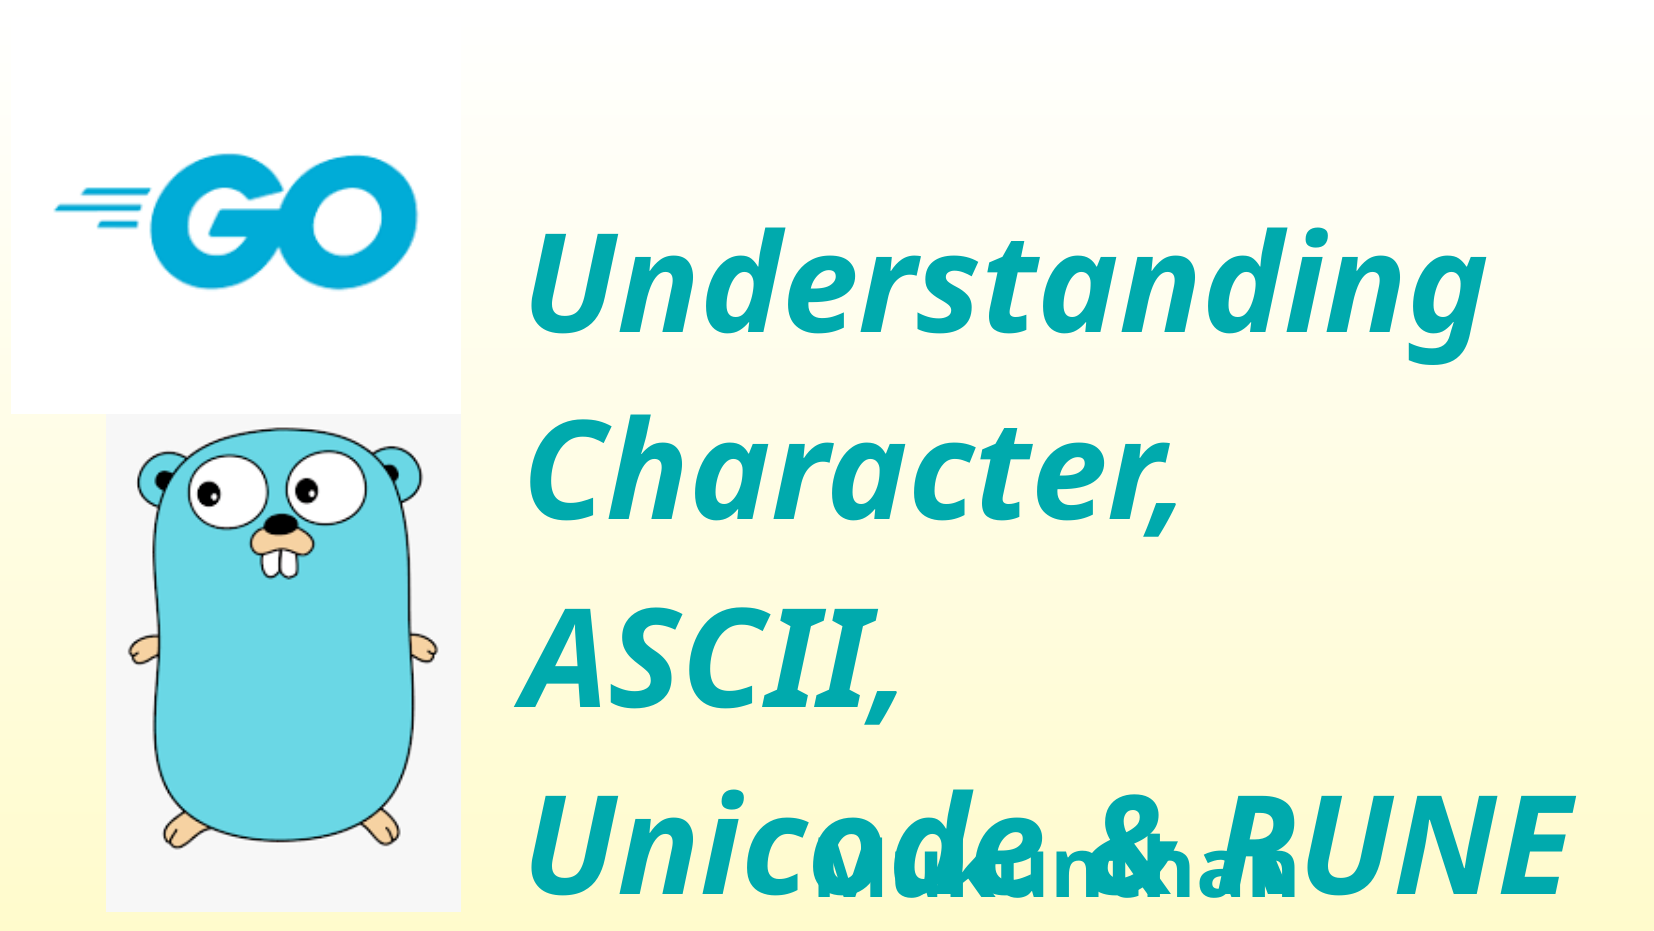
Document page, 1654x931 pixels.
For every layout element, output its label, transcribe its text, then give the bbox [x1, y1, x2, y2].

text_box Understanding Character, ASCII, Unicode & RUNE [507, 178, 1619, 721]
picture [11, 17, 461, 913]
text_box Mukunthan Ragavan [796, 801, 1630, 910]
